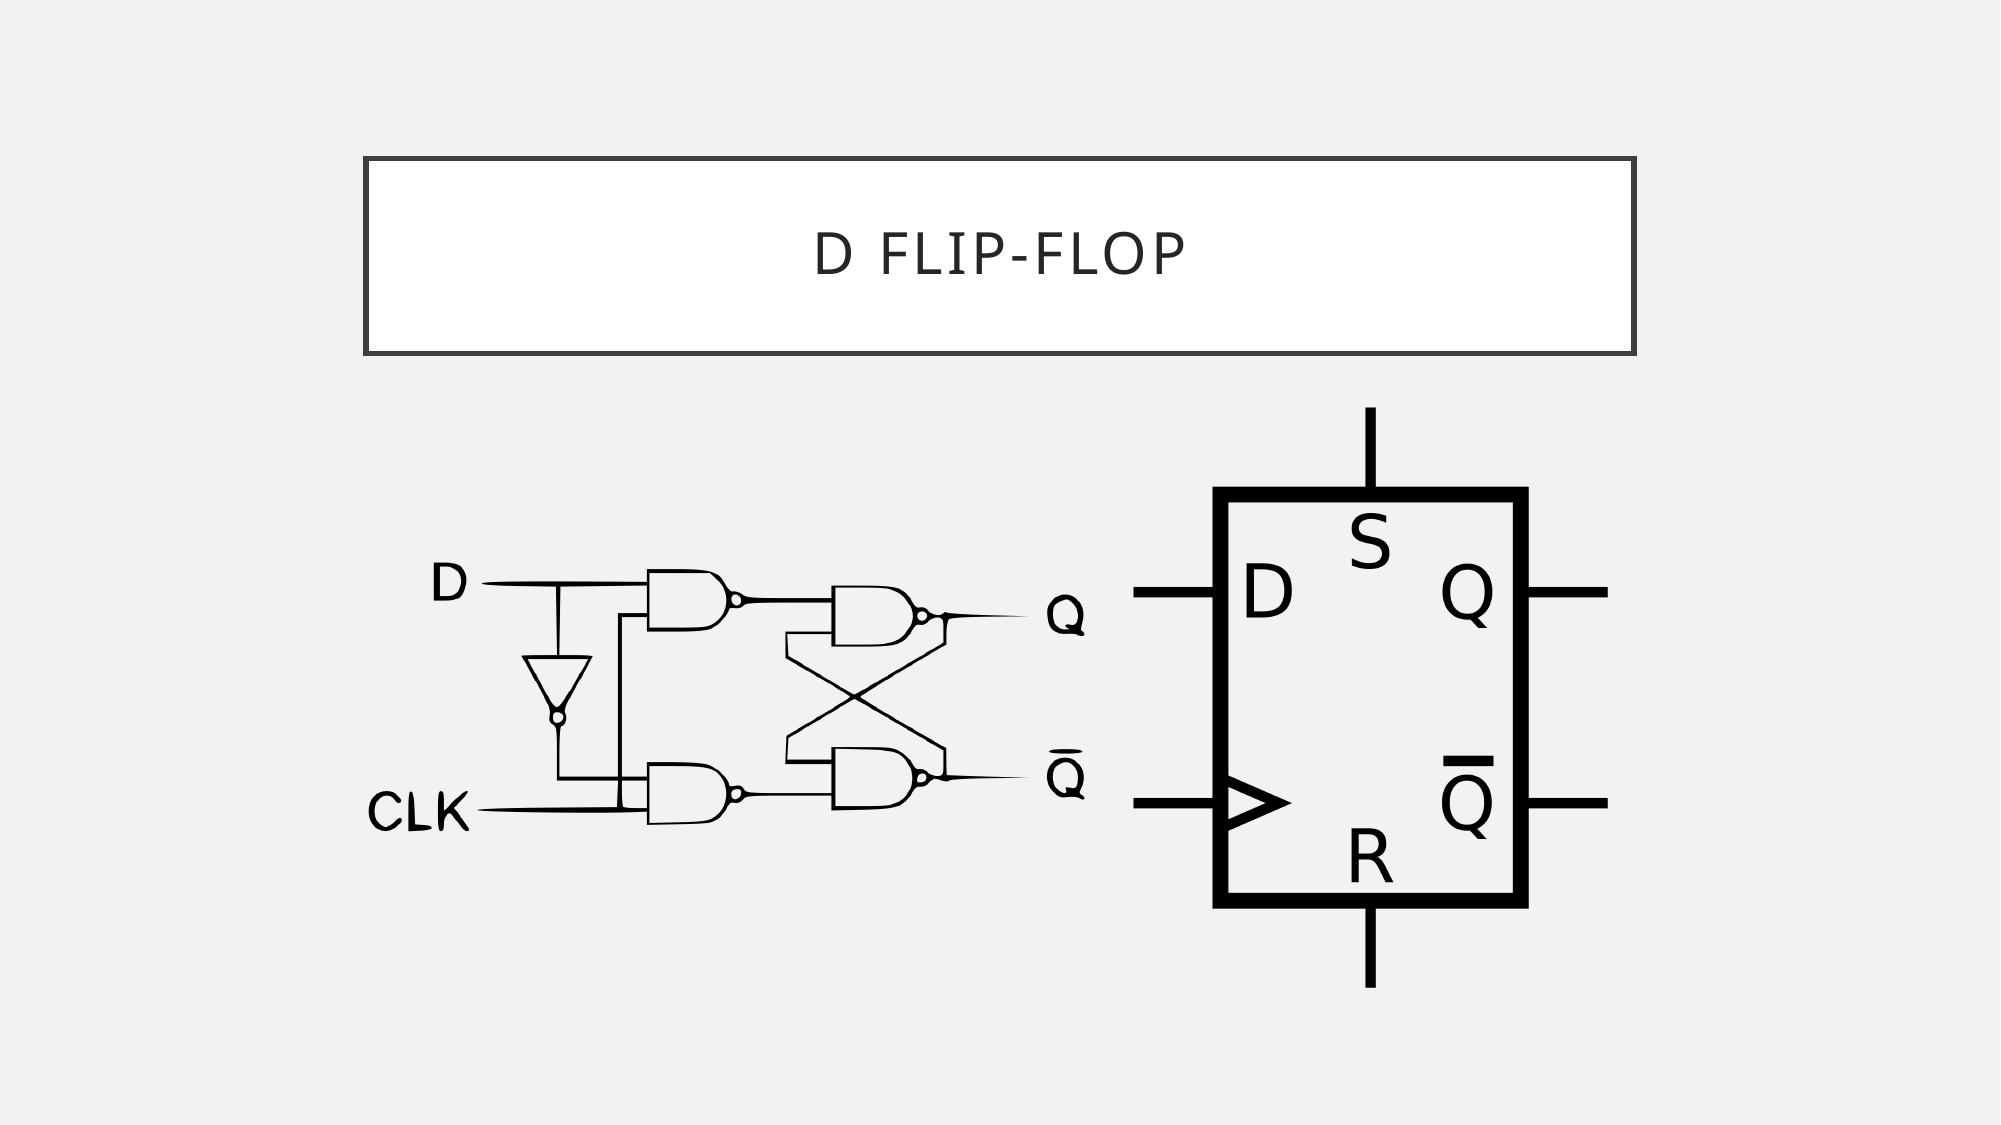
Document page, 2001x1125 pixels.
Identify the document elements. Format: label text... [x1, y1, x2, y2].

title D flip-flop [366, 158, 1634, 354]
picture [1107, 381, 1634, 1014]
picture [366, 546, 1090, 848]
